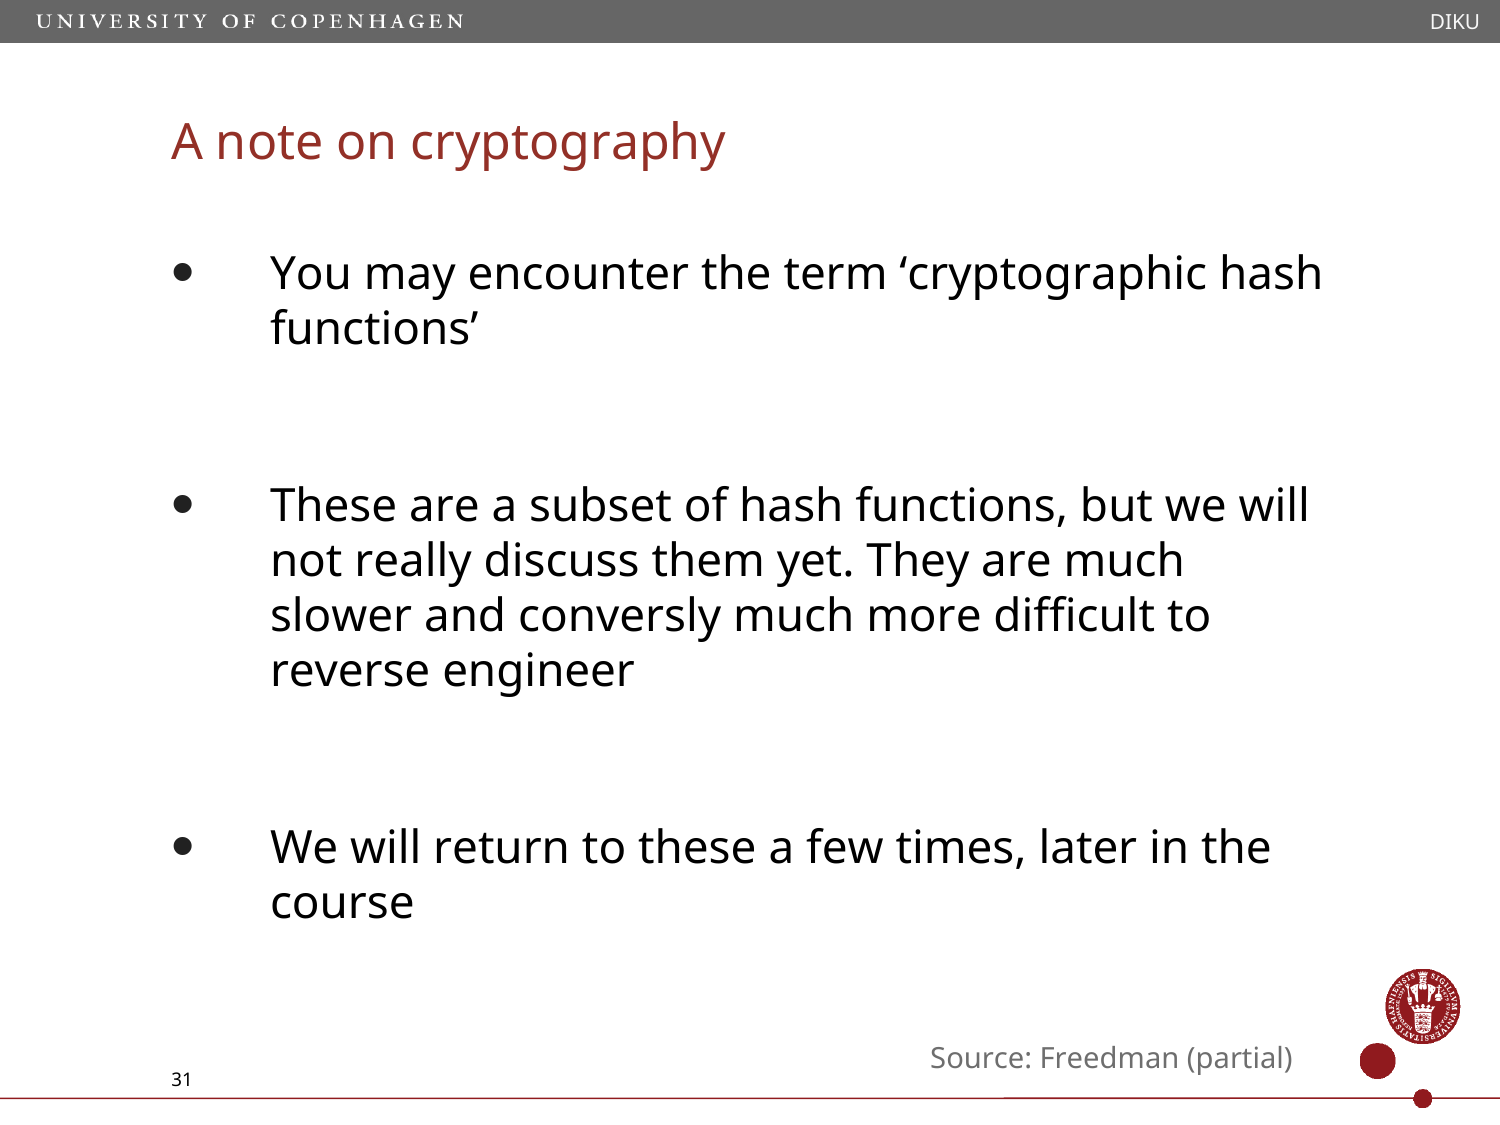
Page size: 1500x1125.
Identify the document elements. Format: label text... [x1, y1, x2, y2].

text_box A note on cryptography [171, 75, 1329, 171]
text_box <number> [171, 1067, 522, 1092]
picture [0, 910, 1500, 1122]
picture [327, 910, 339, 915]
text_box Source: Freedman (partial) [915, 1031, 1353, 1083]
text_box You may encounter the term ‘cryptographic hash functions’ These are a subset of hash functions, but we will not really discuss them yet. They are much slower and conversly much more difficult to reverse engineer We will return to these a few times, later in the course [171, 243, 1330, 723]
picture [298, 910, 311, 915]
text_box DIKU [469, 0, 1495, 43]
